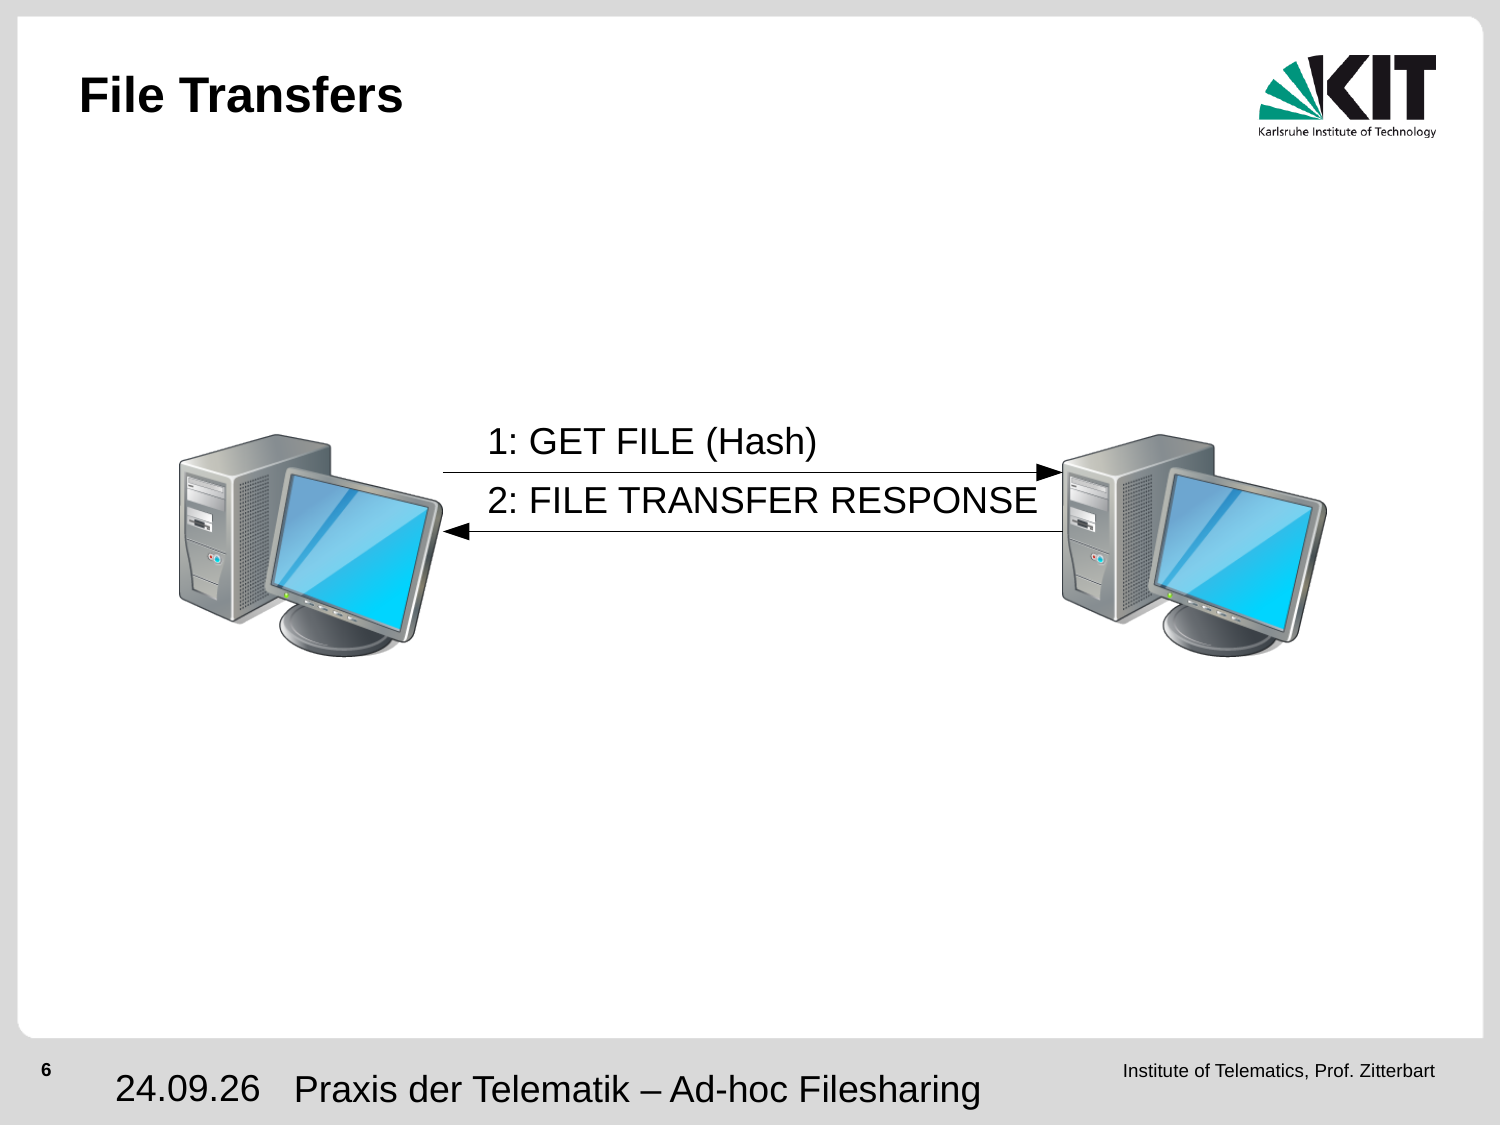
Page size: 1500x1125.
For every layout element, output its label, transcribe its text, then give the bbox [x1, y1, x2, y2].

picture [0, 0, 1500, 1125]
footer Praxis der Telematik – Ad-hoc Filesharing [296, 1057, 1034, 1117]
title File Transfers [64, 54, 1198, 147]
slide_number 11.12.12 [100, 1057, 296, 1117]
text_box 2: FILE TRANSFER RESPONSE [472, 472, 1063, 530]
text_box 1: GET FILE (Hash) [472, 413, 916, 471]
